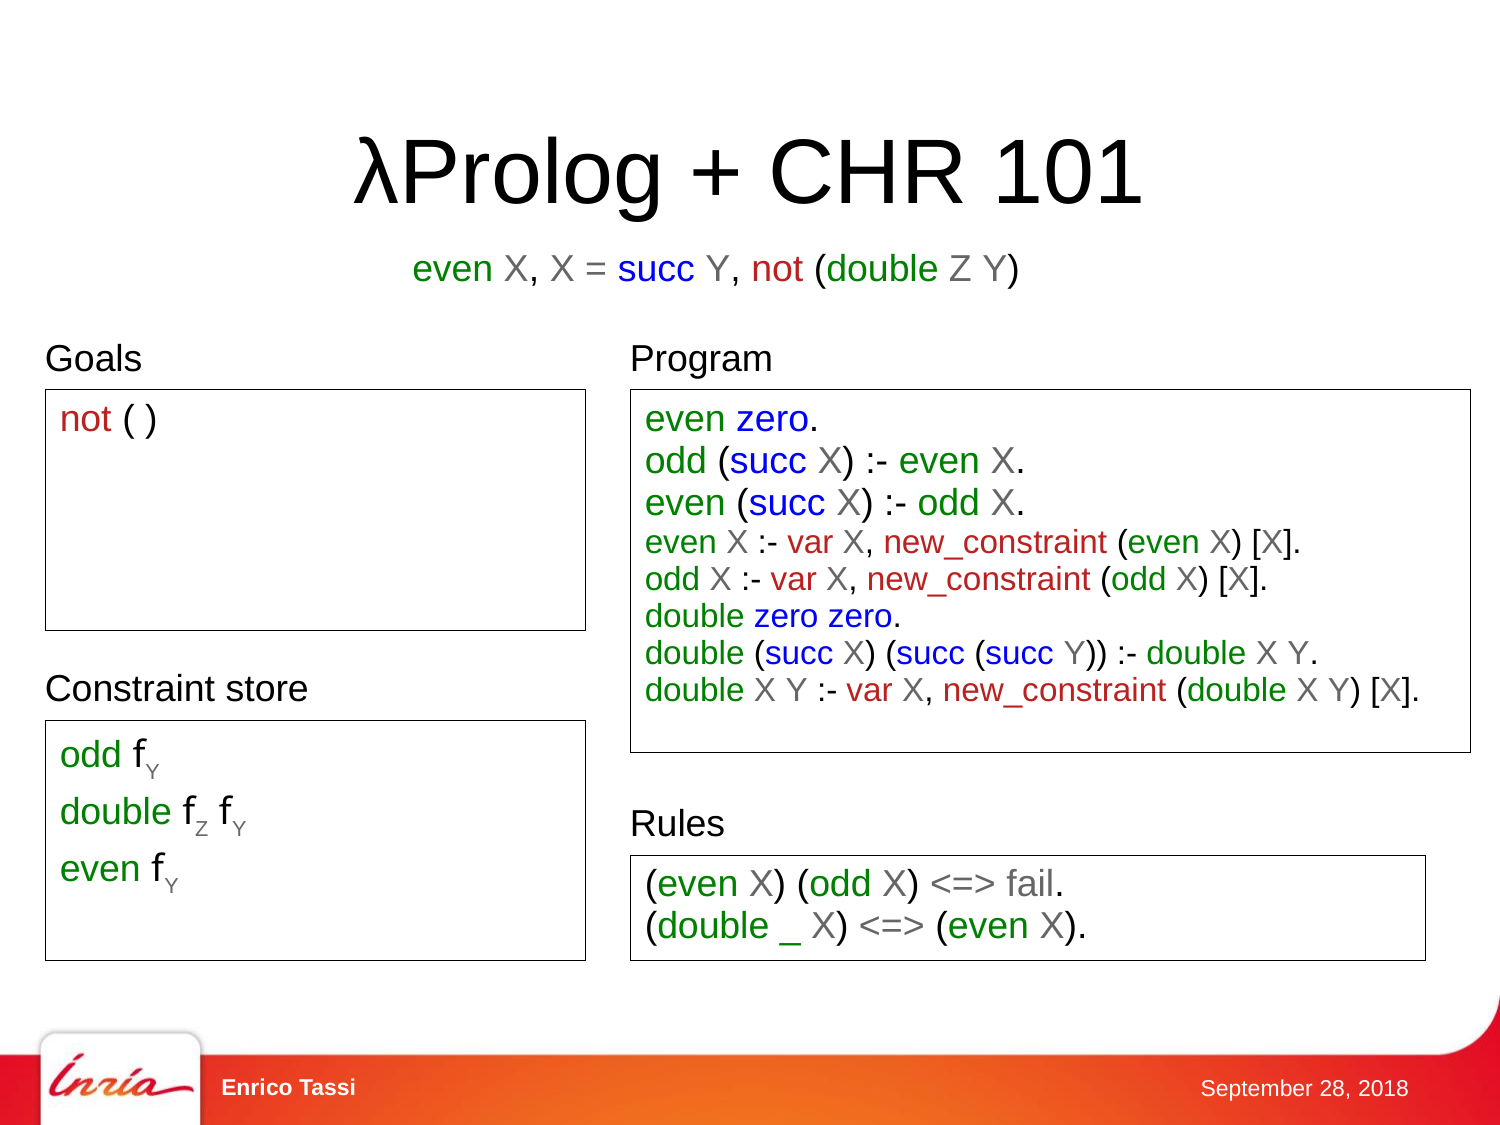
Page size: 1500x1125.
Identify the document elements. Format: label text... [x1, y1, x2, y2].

text_box even zero. odd (succ X) :- even X. even (succ X) :- odd X. even X :- var X, new_constraint (even X) [X]. odd X :- var X, new_constraint (odd X) [X]. double zero zero. double (succ X) (succ (succ Y)) :- double X Y. double X Y :- var X, new_constraint (double X Y) [X]. [630, 389, 1471, 753]
text_box Rules [615, 795, 789, 852]
text_box not ( ) [45, 389, 586, 631]
text_box Constraint store [30, 660, 324, 717]
text_box odd fY double fZ fY even fY [45, 720, 586, 961]
title λProlog + CHR 101 [131, 77, 1369, 266]
picture [0, 947, 1500, 1125]
text_box (even X) (odd X) <=> fail. (double _ X) <=> (even X). [630, 855, 1426, 961]
text_box even X, X = succ Y, not (double Z Y) [397, 239, 1103, 300]
text_box Program [615, 329, 789, 387]
text_box Goals [30, 329, 158, 387]
